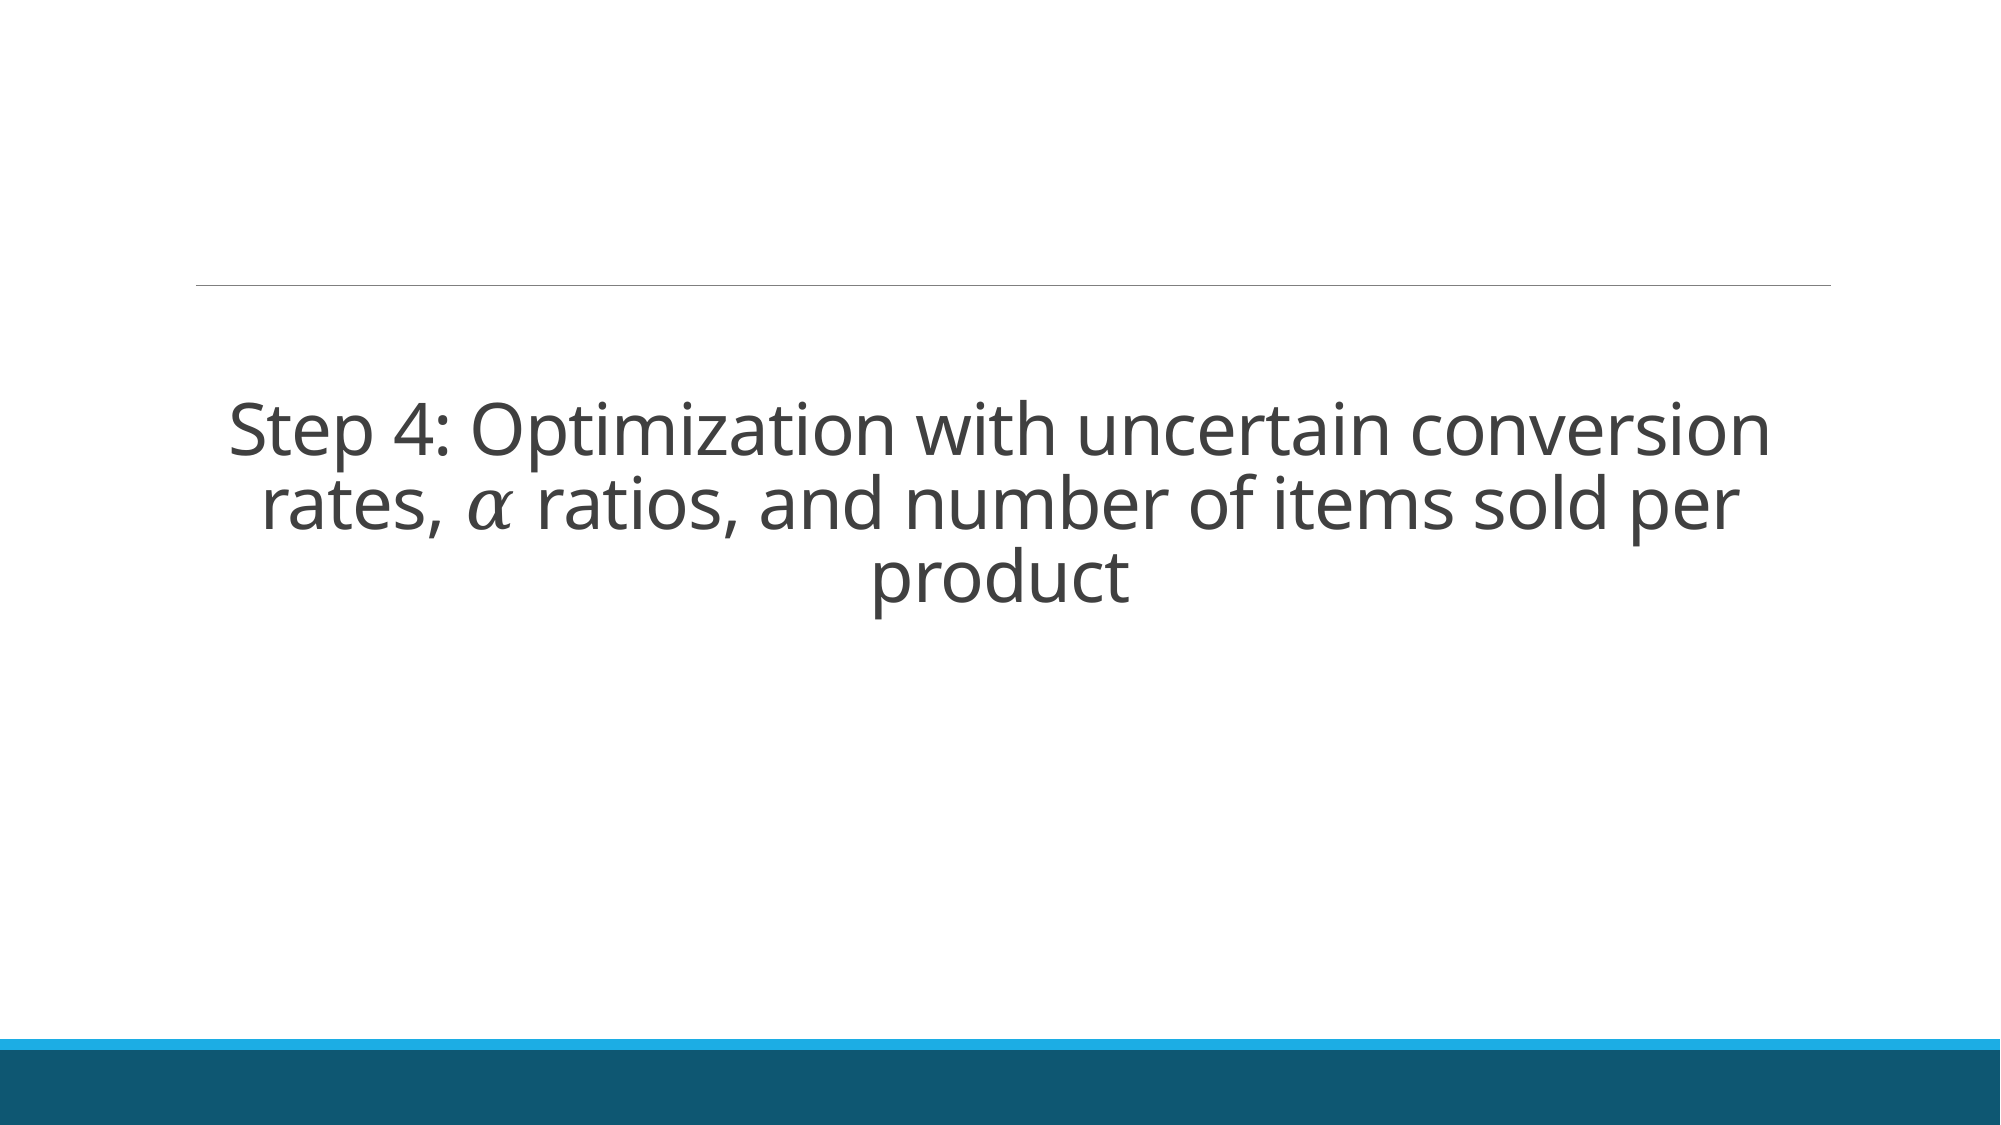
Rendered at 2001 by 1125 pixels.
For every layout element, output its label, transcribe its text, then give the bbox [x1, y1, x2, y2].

title Step 4: Optimization with uncertain conversion rates, 𝛼 ratios, and number of items sold per product [174, 387, 1825, 626]
